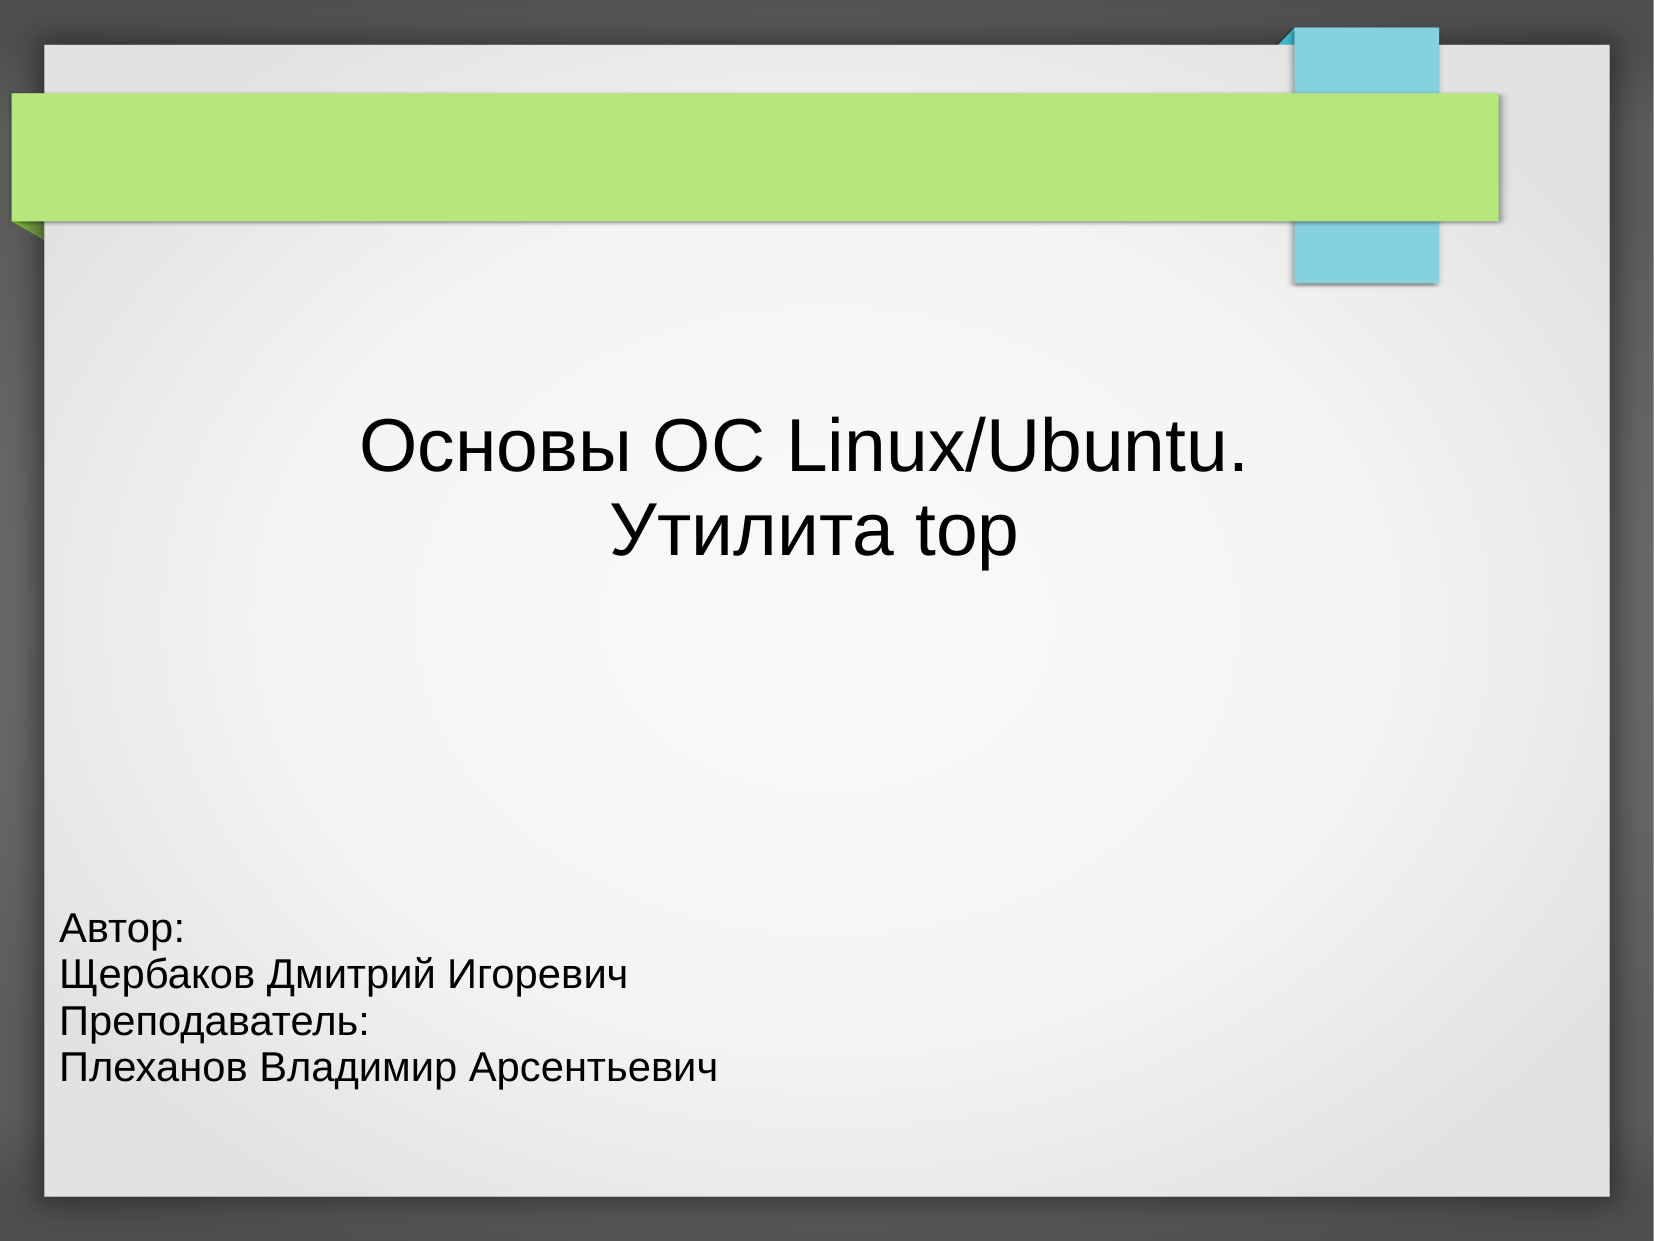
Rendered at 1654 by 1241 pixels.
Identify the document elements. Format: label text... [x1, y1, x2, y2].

title Основы ОС Linux/Ubuntu. Утилита top [70, 383, 1560, 591]
subtitle Автор: Щербаков Дмитрий Игоревич Преподаватель: Плеханов Владимир Арсентьевич [59, 637, 1548, 1241]
picture [0, 0, 1654, 1241]
